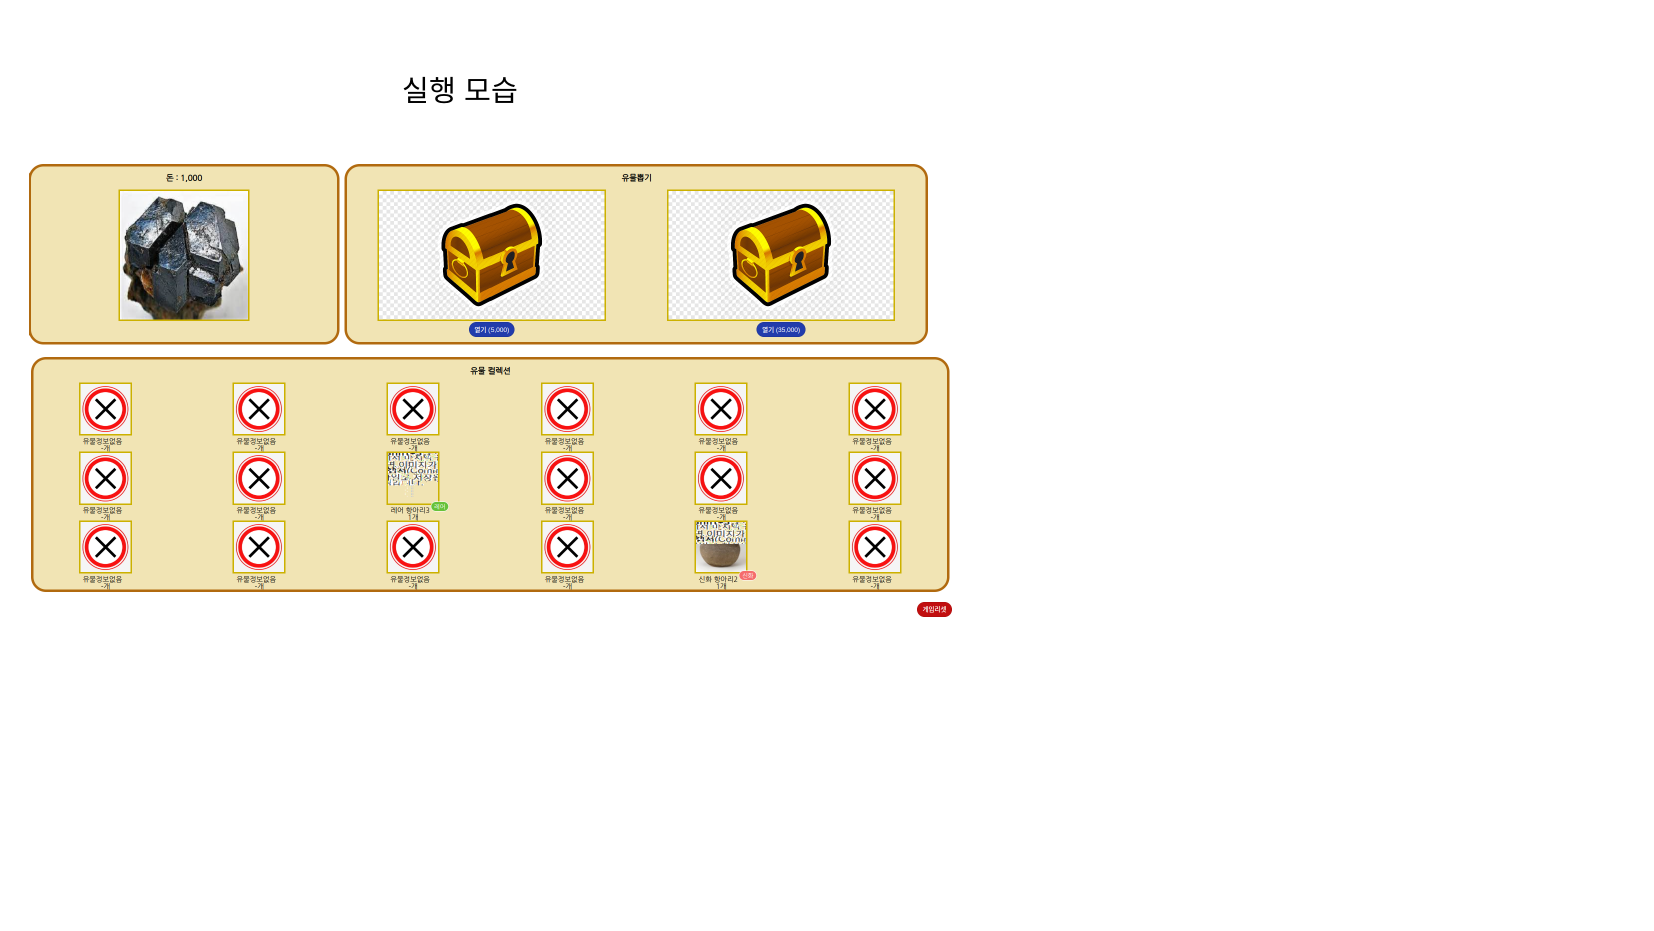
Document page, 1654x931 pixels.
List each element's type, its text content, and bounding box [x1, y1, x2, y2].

picture [29, 161, 952, 621]
title 실행 모습 [236, 59, 685, 119]
